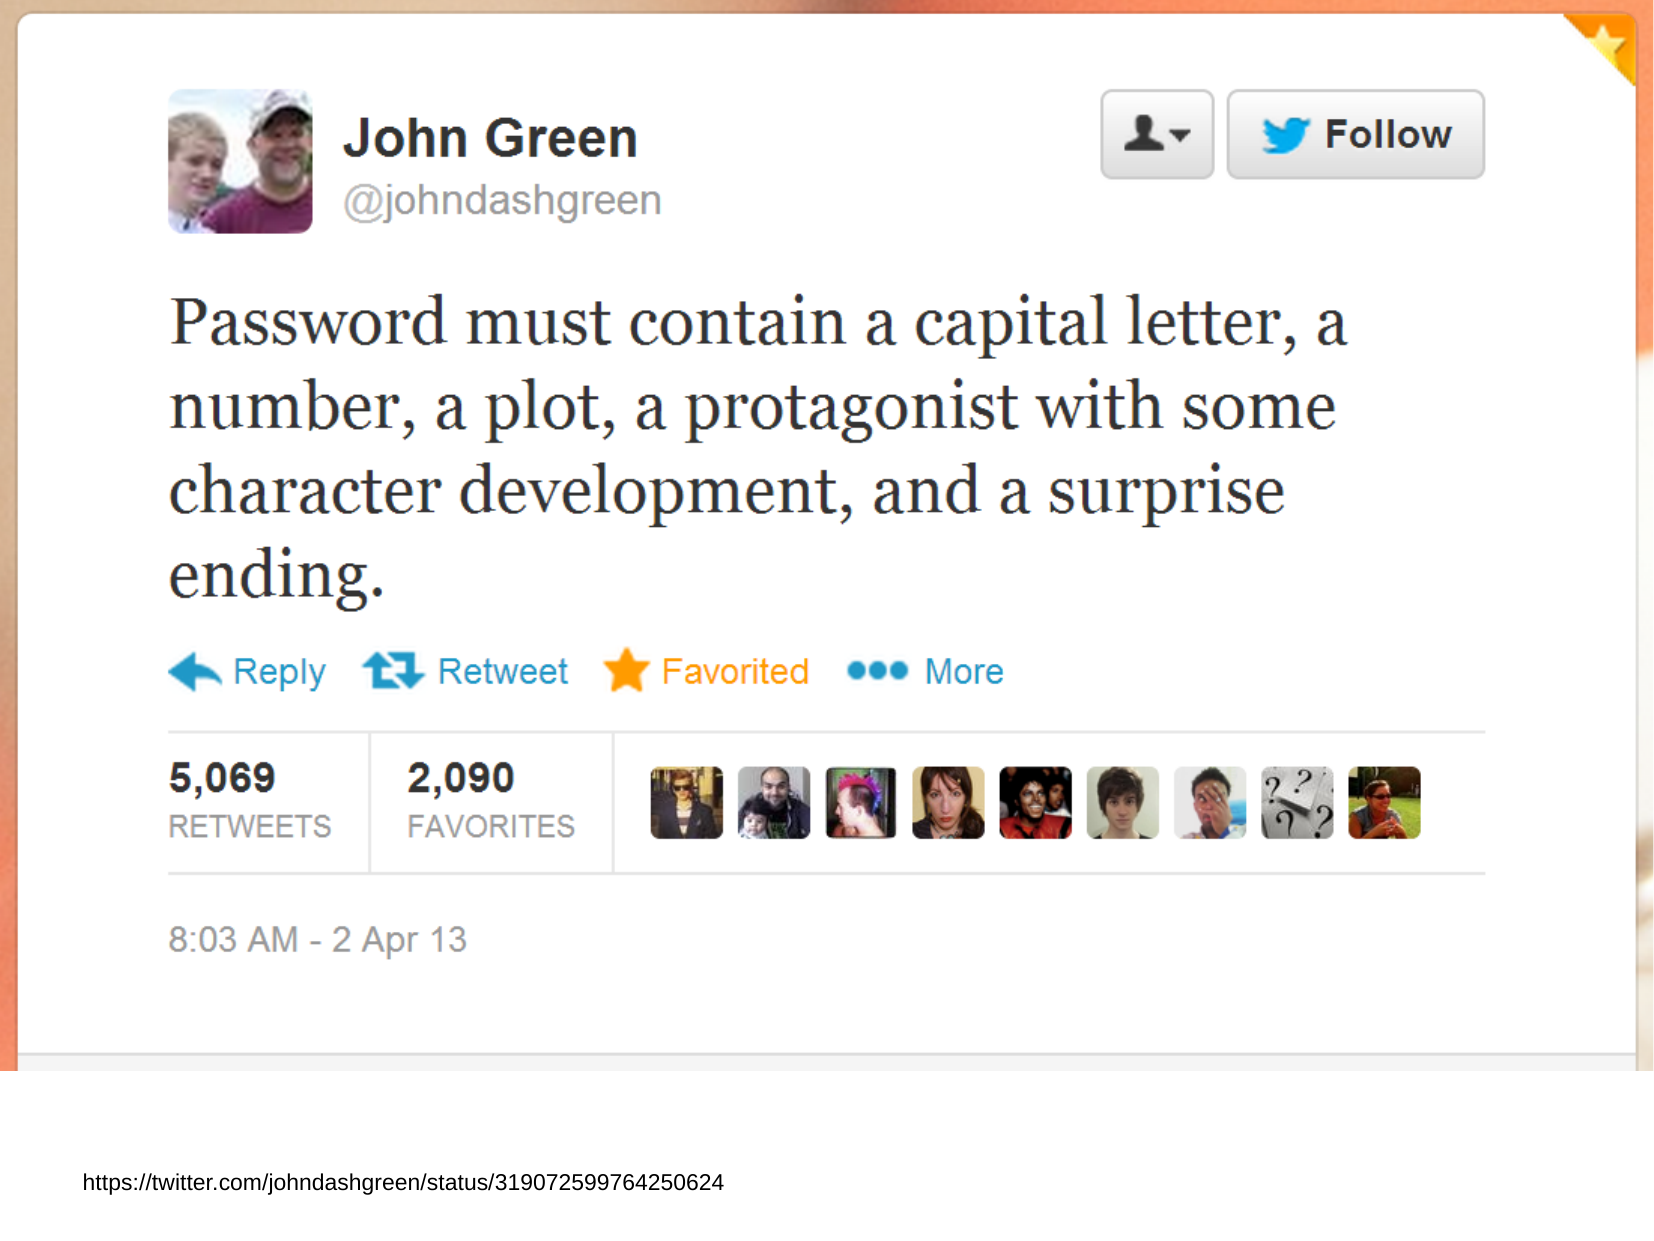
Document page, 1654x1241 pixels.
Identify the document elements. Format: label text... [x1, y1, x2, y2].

picture [0, 0, 1654, 1071]
list https://twitter.com/johndashgreen/status/319072599764250624 [82, 1071, 1571, 1200]
